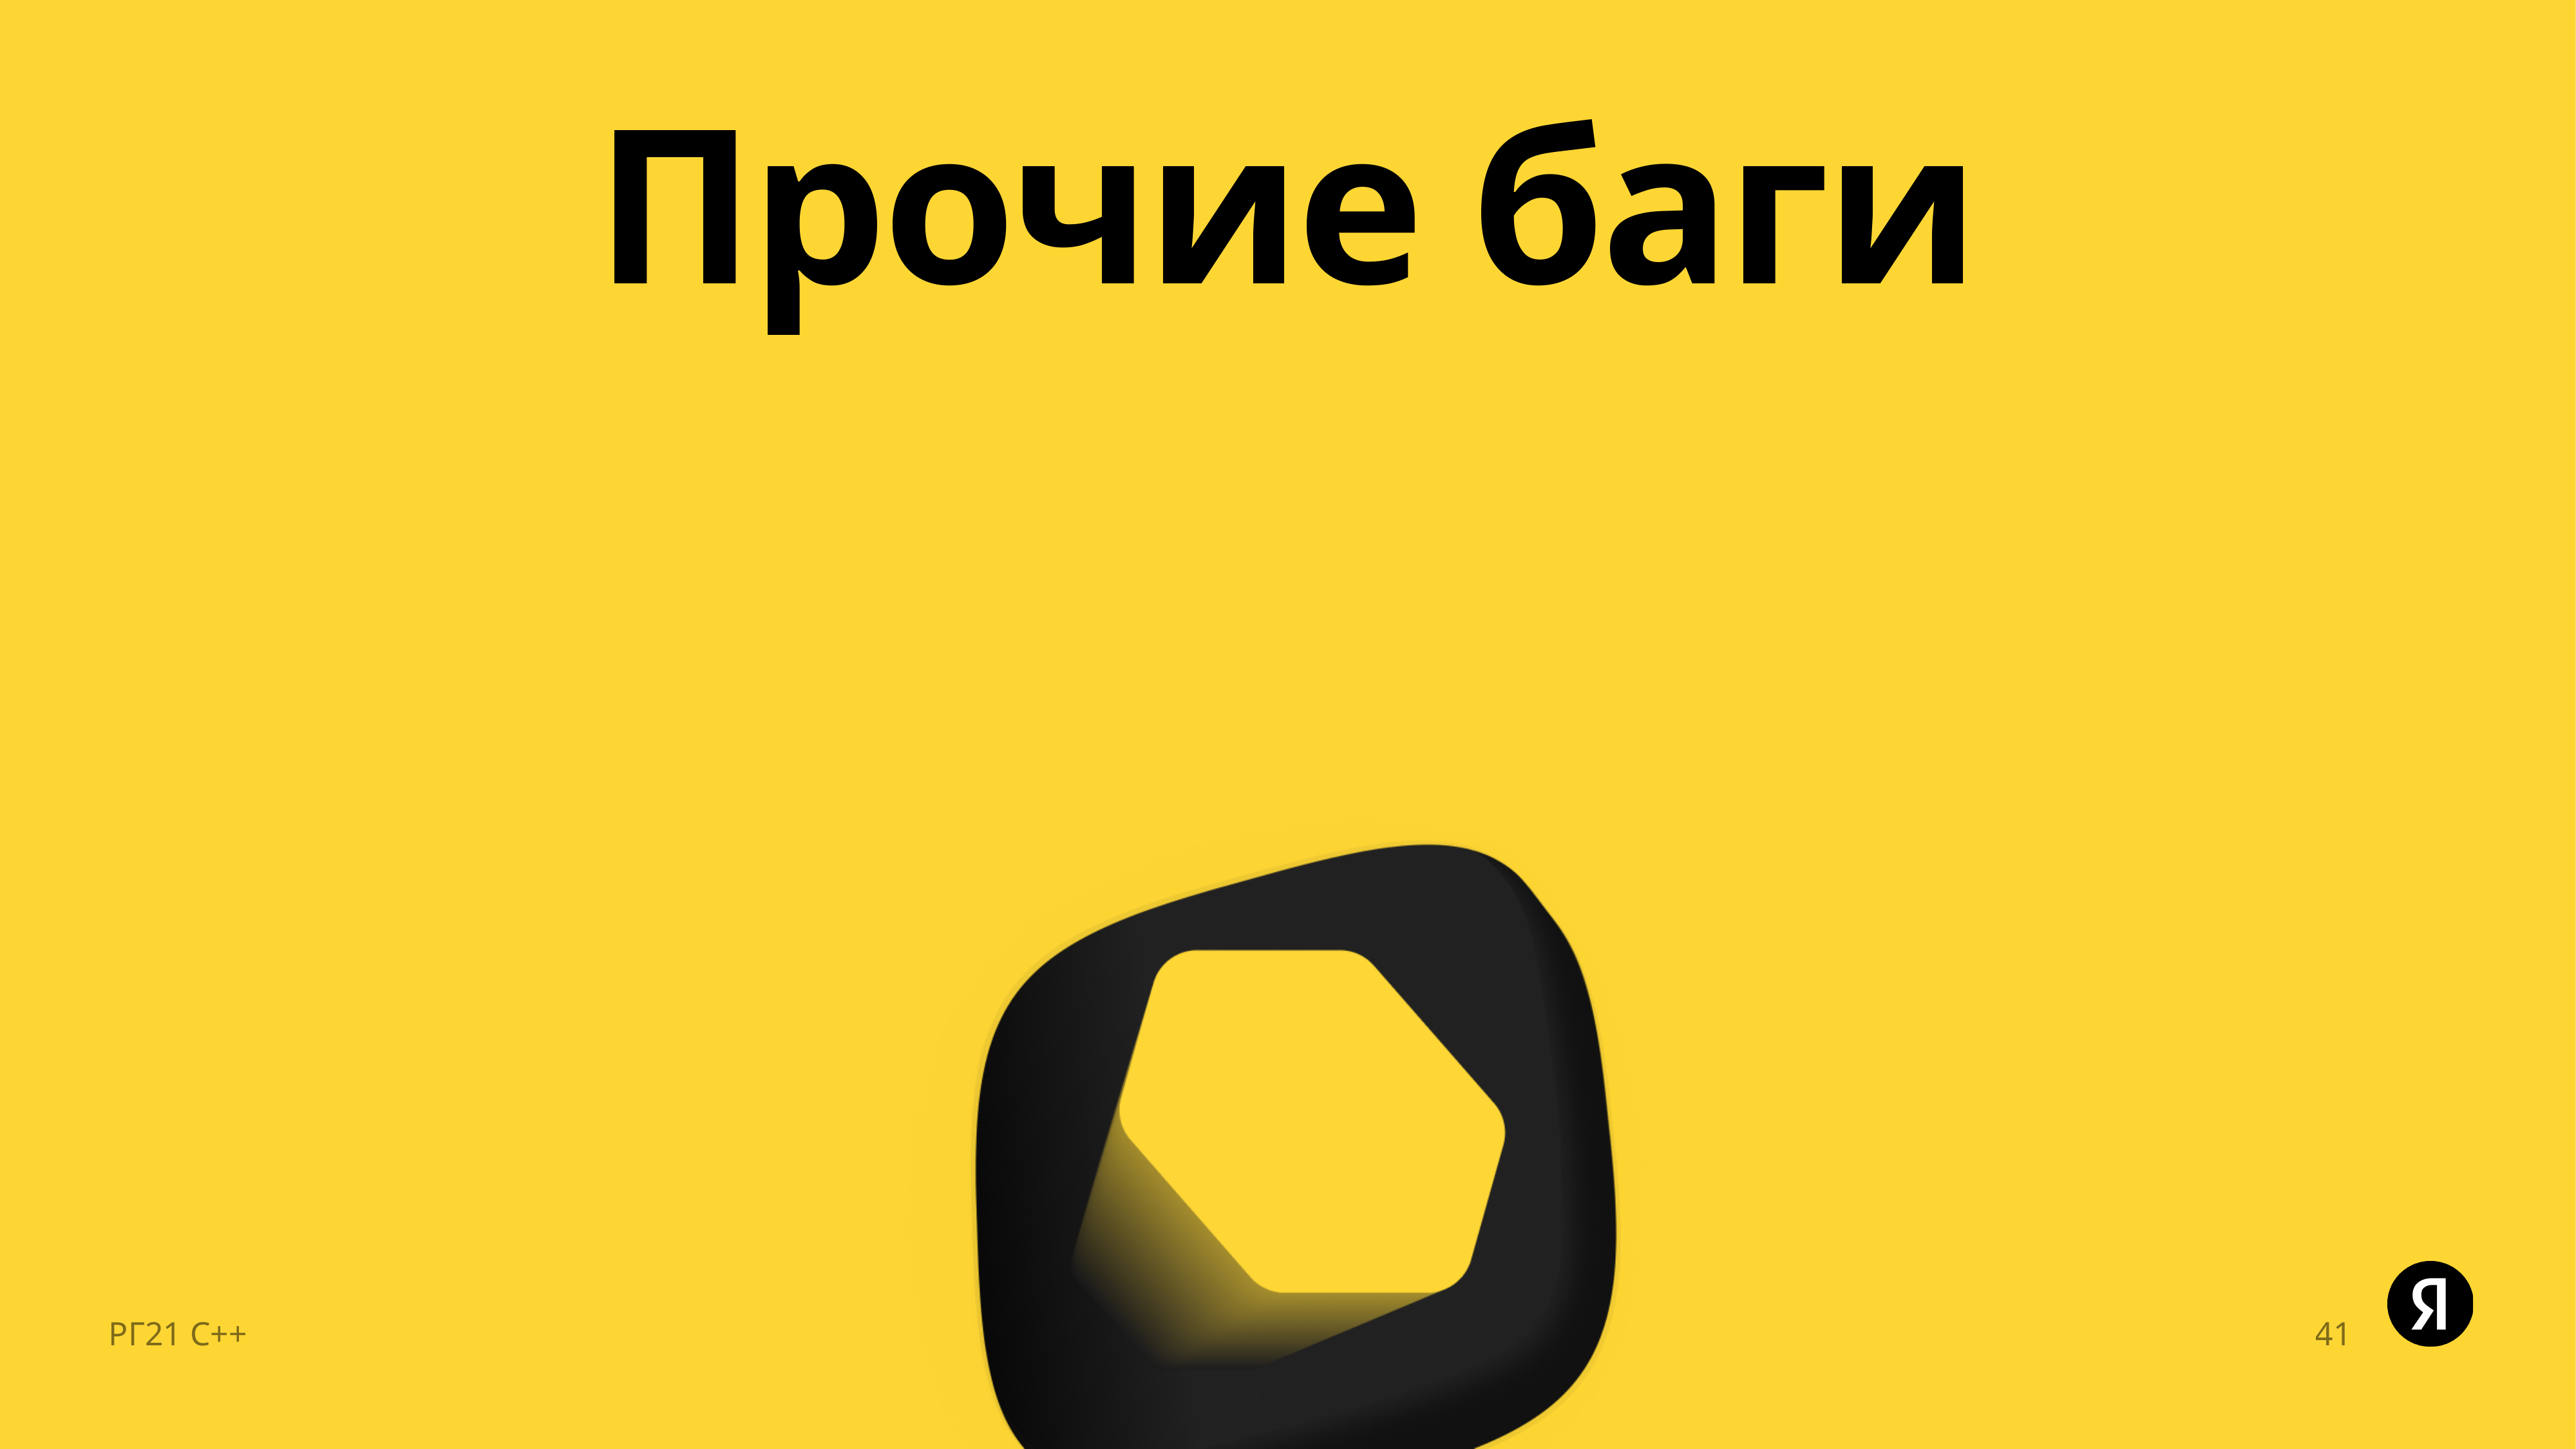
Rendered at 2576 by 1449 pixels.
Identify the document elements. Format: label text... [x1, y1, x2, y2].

picture [578, 782, 1938, 1449]
title Прочие баги [104, 97, 2471, 329]
picture [2387, 1261, 2474, 1347]
